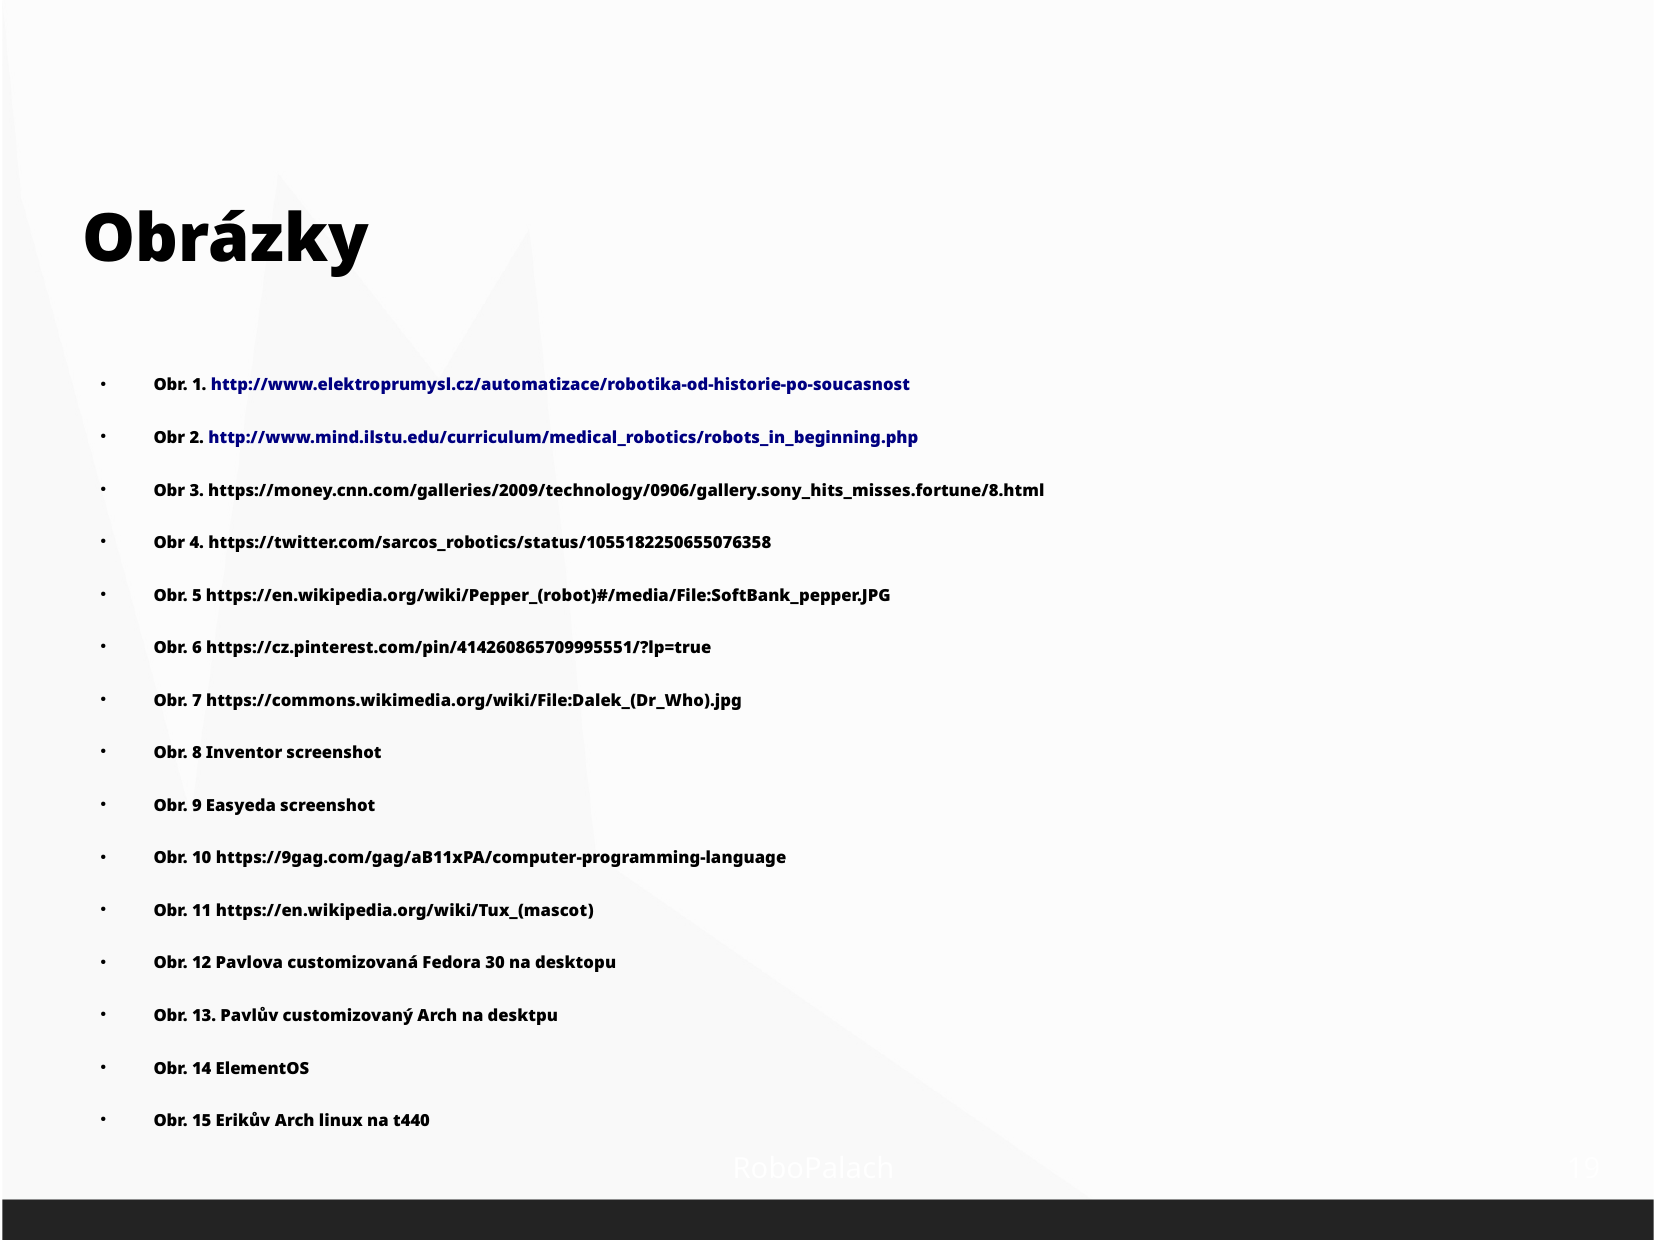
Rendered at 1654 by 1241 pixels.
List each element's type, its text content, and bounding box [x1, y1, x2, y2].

list Obr. 1. http://www.elektroprumysl.cz/automatizace/robotika-od-historie-po-soucasnost Obr 2. http://www.mind.ilstu.edu/curriculum/medical_robotics/robots_in_beginning.php Obr 3. https://money.cnn.com/galleries/2009/technology/0906/gallery.sony_hits_misses.fortune/8.html Obr 4. https://twitter.com/sarcos_robotics/status/1055182250655076358 Obr. 5 https://en.wikipedia.org/wiki/Pepper_(robot)#/media/File:SoftBank_pepper.JPG Obr. 6 https://cz.pinterest.com/pin/414260865709995551/?lp=true Obr. 7 https://commons.wikimedia.org/wiki/File:Dalek_(Dr_Who).jpg Obr. 8 Inventor screenshot Obr. 9 Easyeda screenshot Obr. 10 https://9gag.com/gag/aB11xPA/computer-programming-language Obr. 11 https://en.wikipedia.org/wiki/Tux_(mascot) Obr. 12 Pavlova customizovaná Fedora 30 na desktopu Obr. 13. Pavlův customizovaný Arch na desktpu Obr. 14 ElementOS Obr. 15 Erikův Arch linux na t440 [82, 372, 1571, 1093]
title Obrázky [82, 132, 1571, 340]
picture [2, 0, 1654, 1241]
